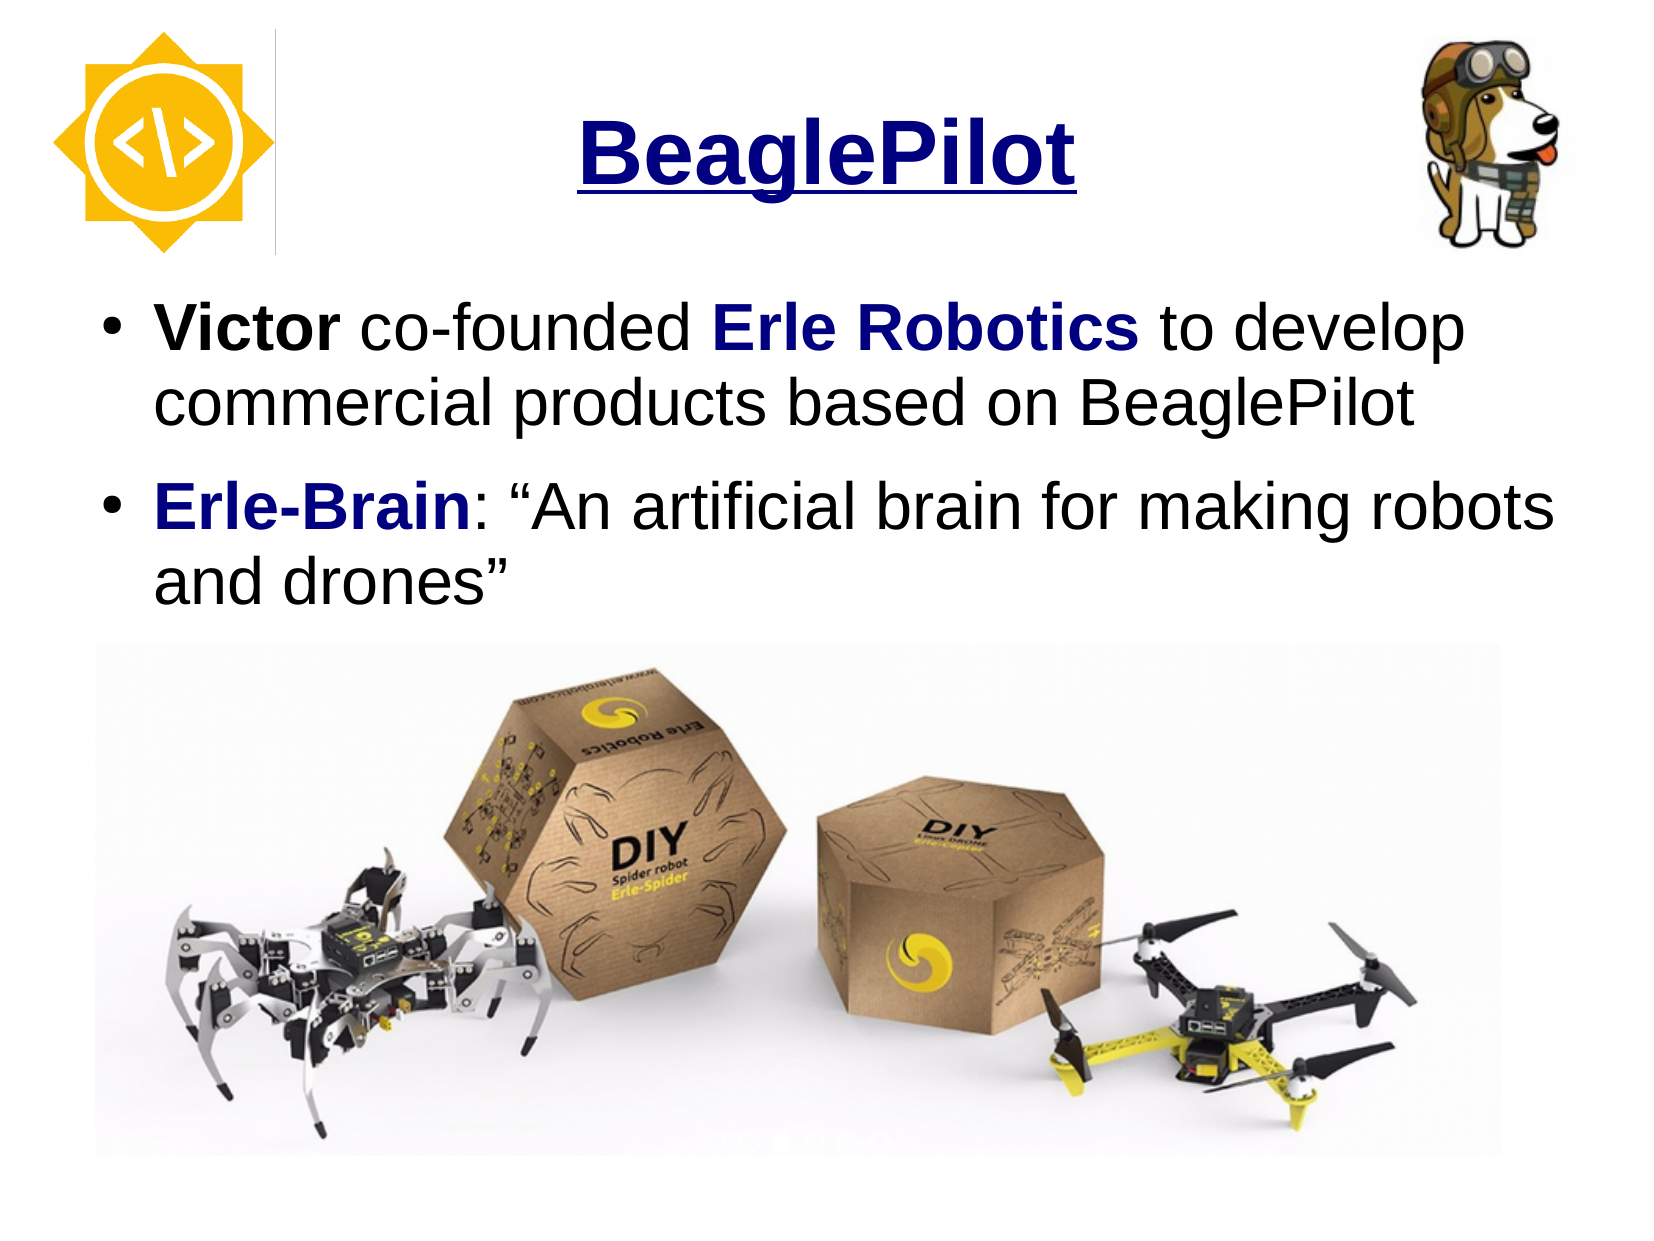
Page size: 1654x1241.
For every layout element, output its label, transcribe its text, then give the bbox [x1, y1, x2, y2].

picture [95, 644, 1501, 1156]
title BeaglePilot [82, 49, 1571, 257]
picture [1371, 36, 1591, 256]
list Victor co-founded Erle Robotics to develop commercial products based on BeaglePilot Erle-Brain: “An artificial brain for making robots and drones” [82, 290, 1571, 1010]
picture [50, 29, 276, 255]
